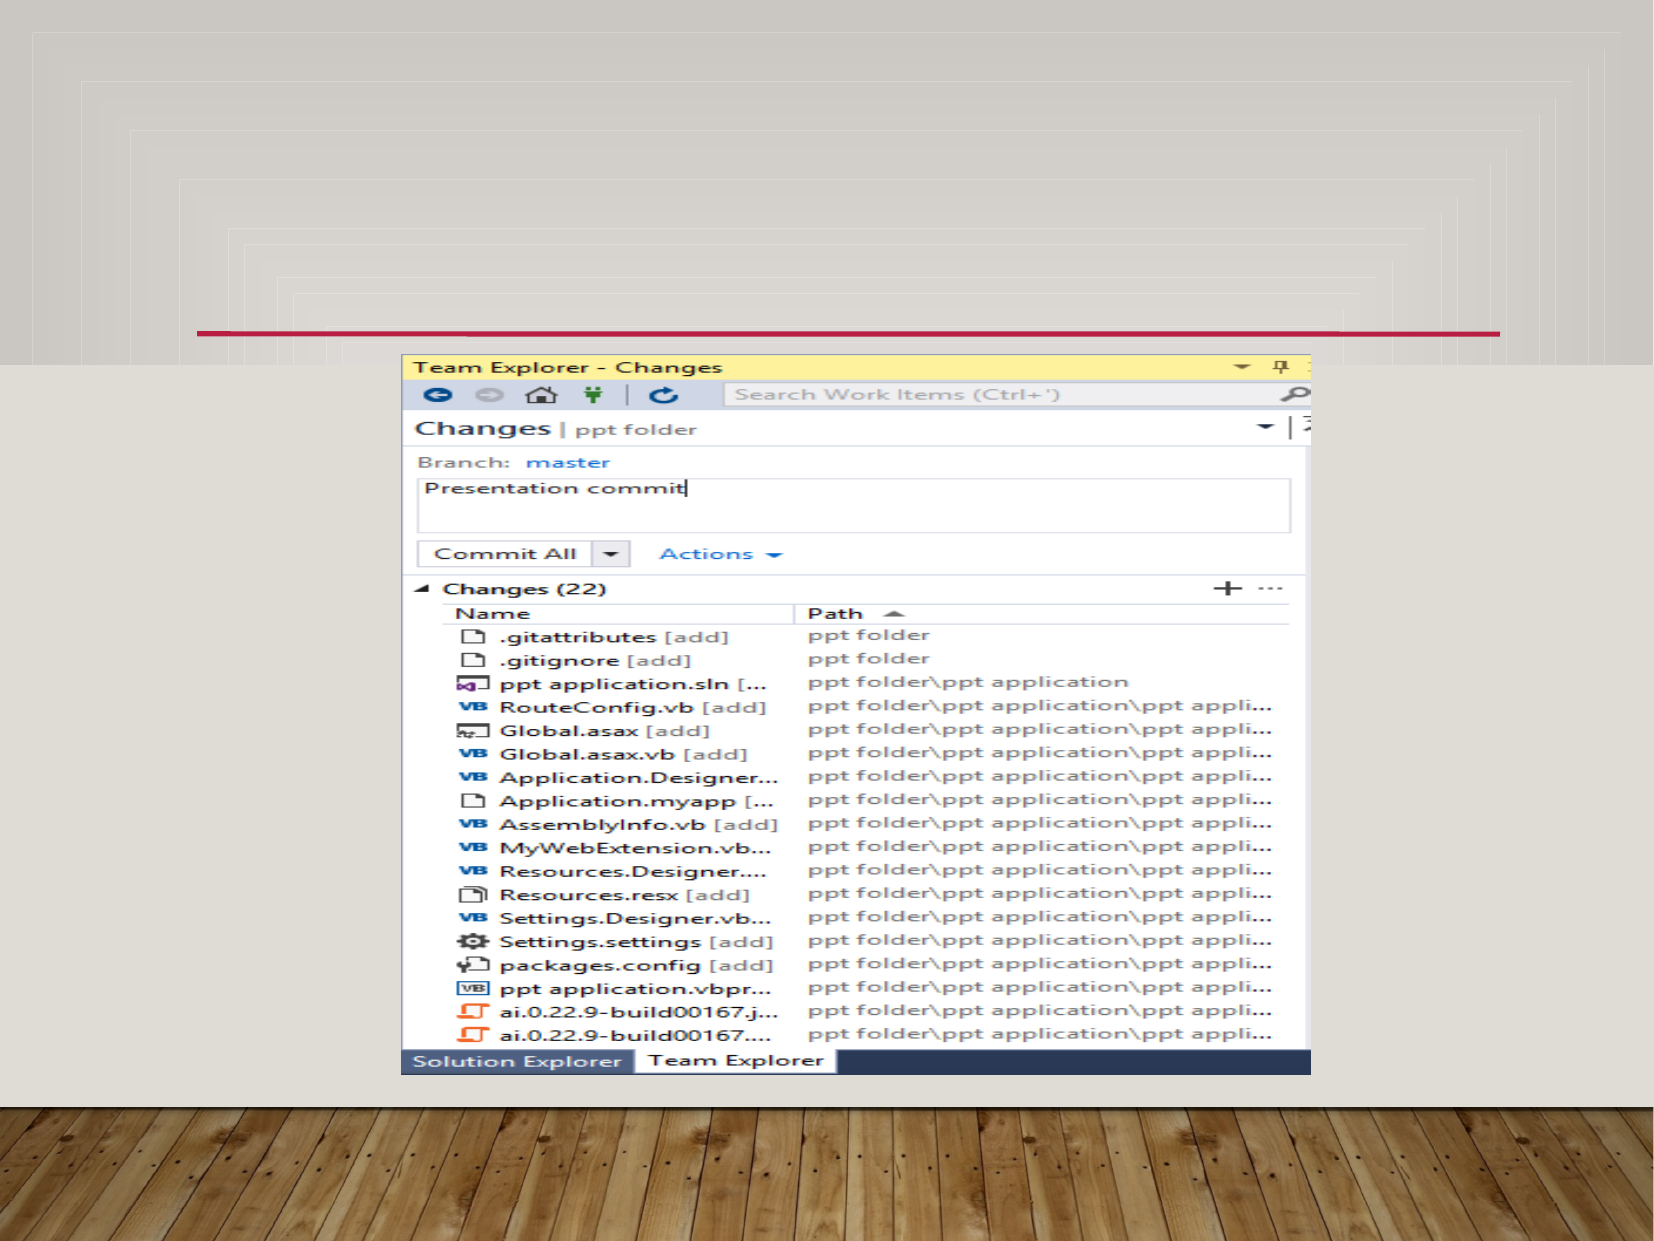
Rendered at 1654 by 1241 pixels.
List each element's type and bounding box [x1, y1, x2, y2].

picture [0, 1107, 1654, 1241]
picture [401, 354, 1311, 1075]
